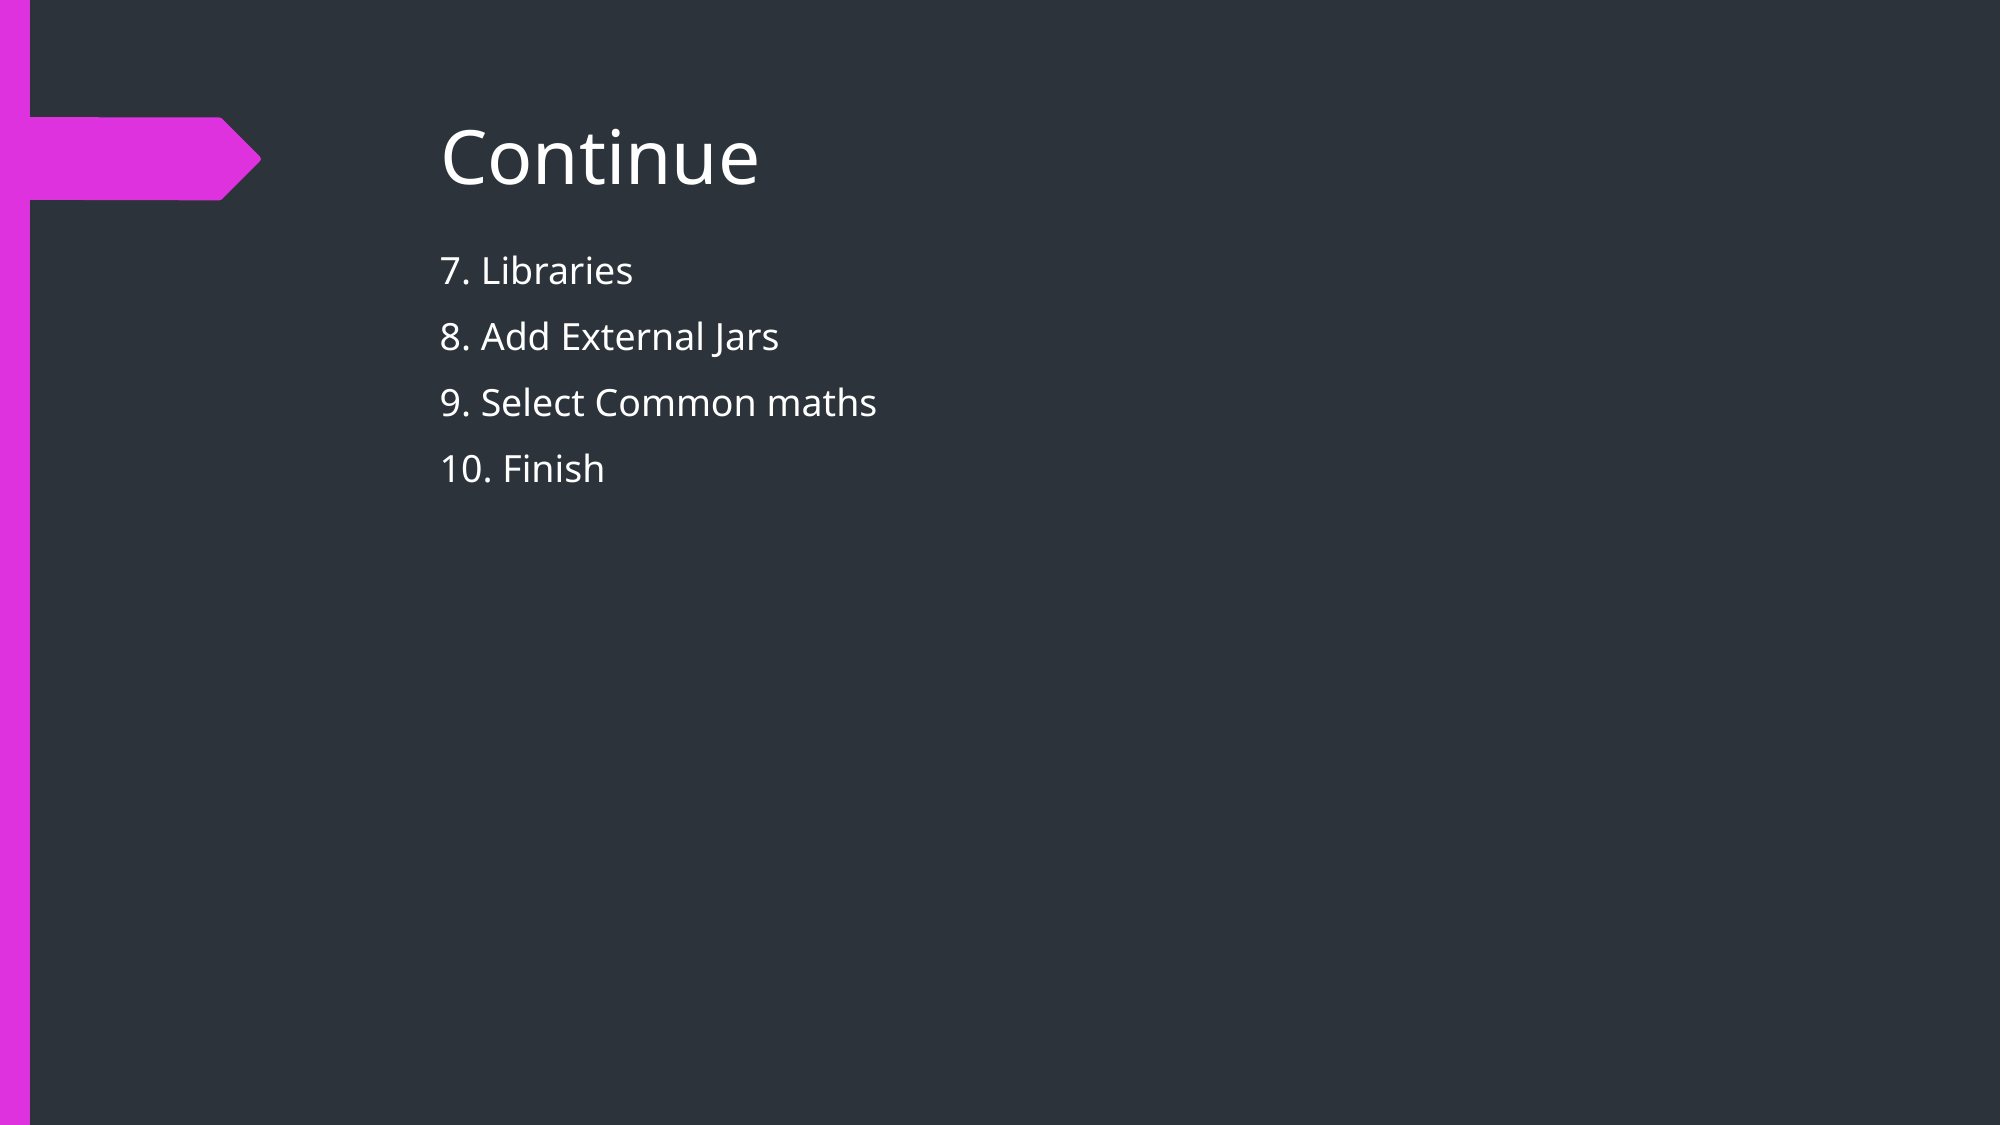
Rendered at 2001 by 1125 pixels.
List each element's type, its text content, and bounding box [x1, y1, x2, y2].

list 7. Libraries 8. Add External Jars 9. Select Common maths 10. Finish [424, 239, 1888, 970]
title Continue [425, 102, 1888, 239]
